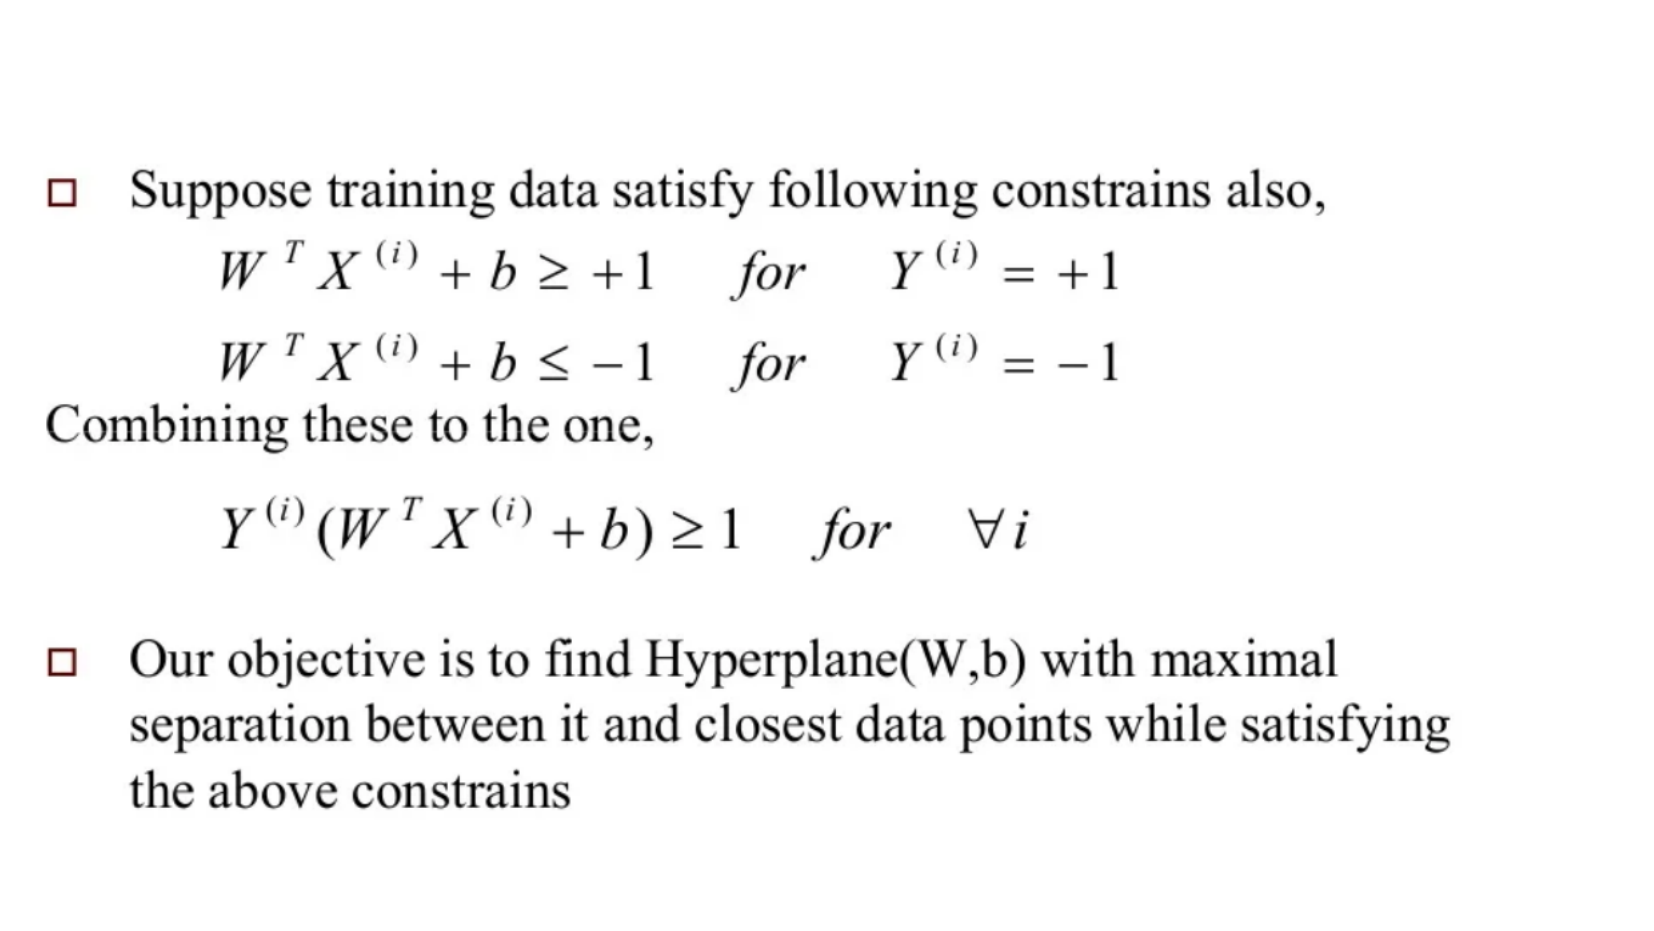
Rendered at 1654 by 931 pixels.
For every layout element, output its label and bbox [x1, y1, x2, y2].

picture [33, 149, 1463, 820]
